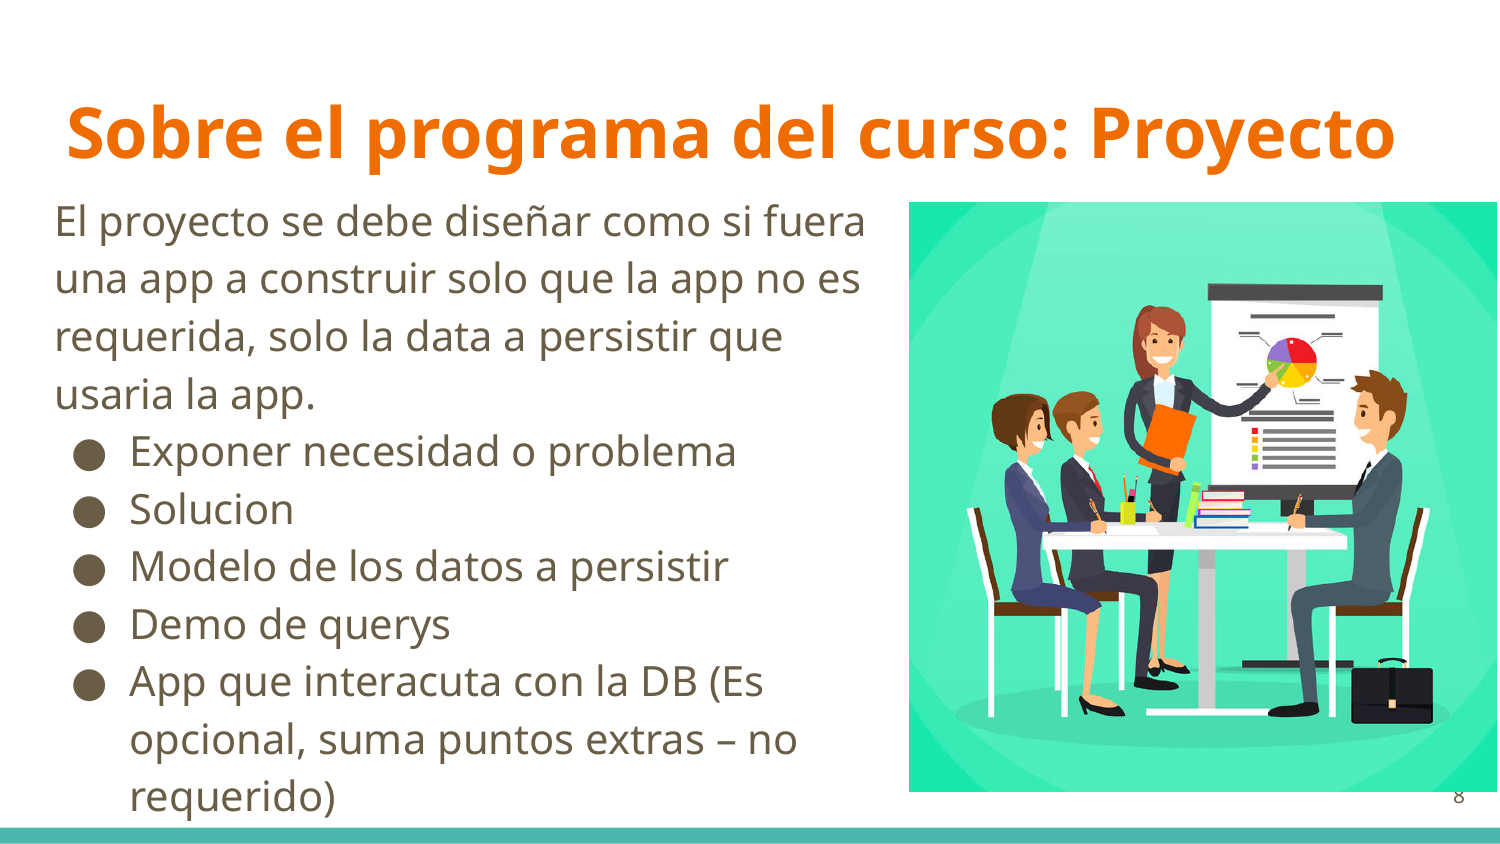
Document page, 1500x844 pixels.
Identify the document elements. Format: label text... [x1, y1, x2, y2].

picture [909, 202, 1497, 792]
list El proyecto se debe diseñar como si fuera una app a construir solo que la app no es requerida, solo la data a persistir que usaria la app. Exponer necesidad o problema Solucion Modelo de los datos a persistir Demo de querys App que interacuta con la DB (Es opcional, suma puntos extras – no requerido) [39, 172, 898, 779]
slide_number <number> [1389, 792, 1480, 830]
title Sobre el programa del curso: Proyecto [51, 72, 1449, 189]
